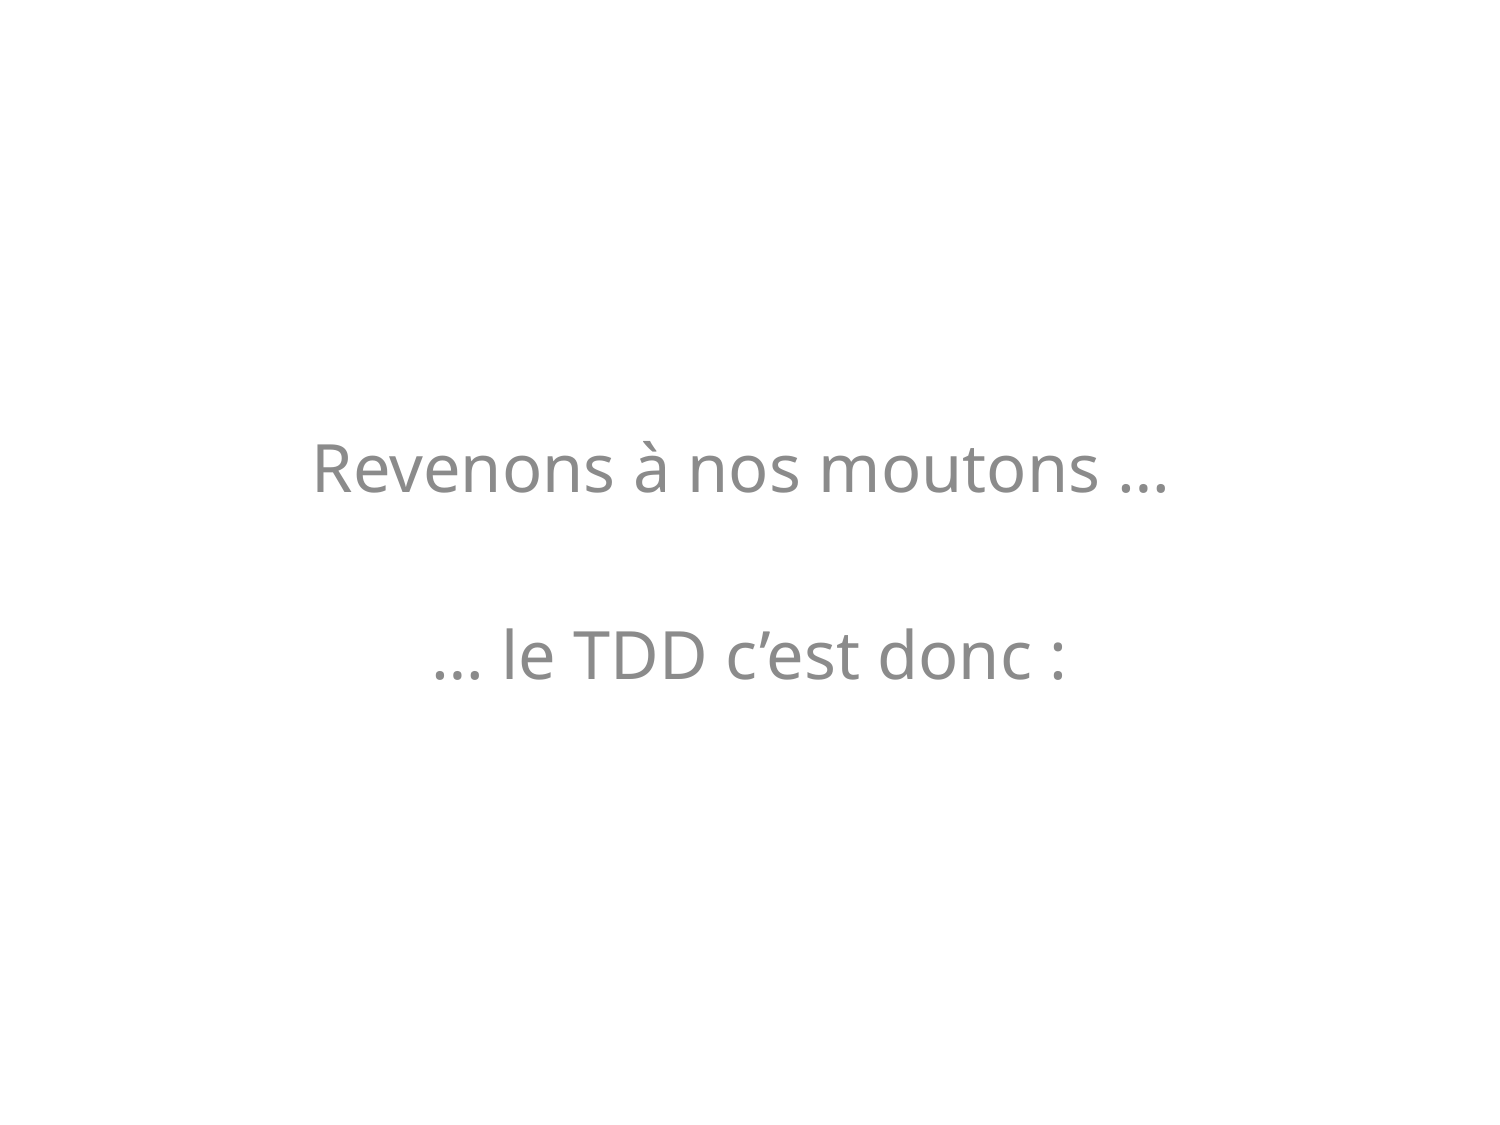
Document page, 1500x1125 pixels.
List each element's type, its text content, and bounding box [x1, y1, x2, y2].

text_box Revenons à nos moutons … … le TDD c’est donc : [75, 78, 1425, 1045]
